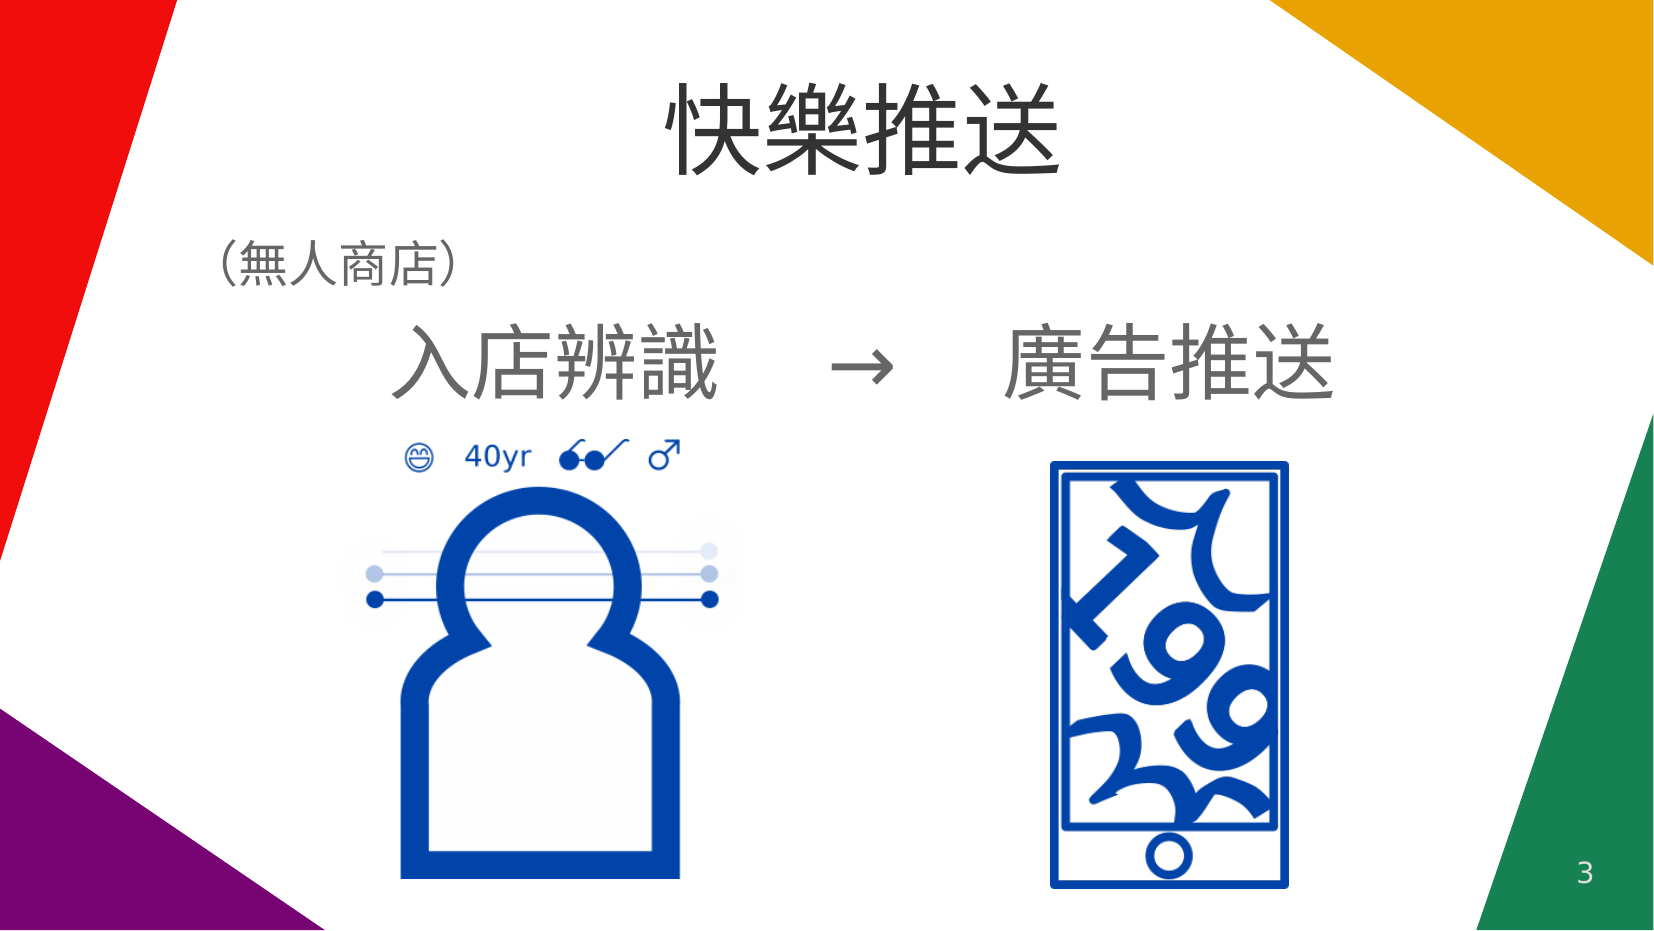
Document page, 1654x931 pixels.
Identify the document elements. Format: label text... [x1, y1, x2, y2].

title 快樂推送 [118, 58, 1536, 207]
picture [1050, 461, 1289, 889]
picture [338, 439, 746, 879]
list （無人商店） 入店辨識 → 廣告推送 [118, 236, 1536, 827]
